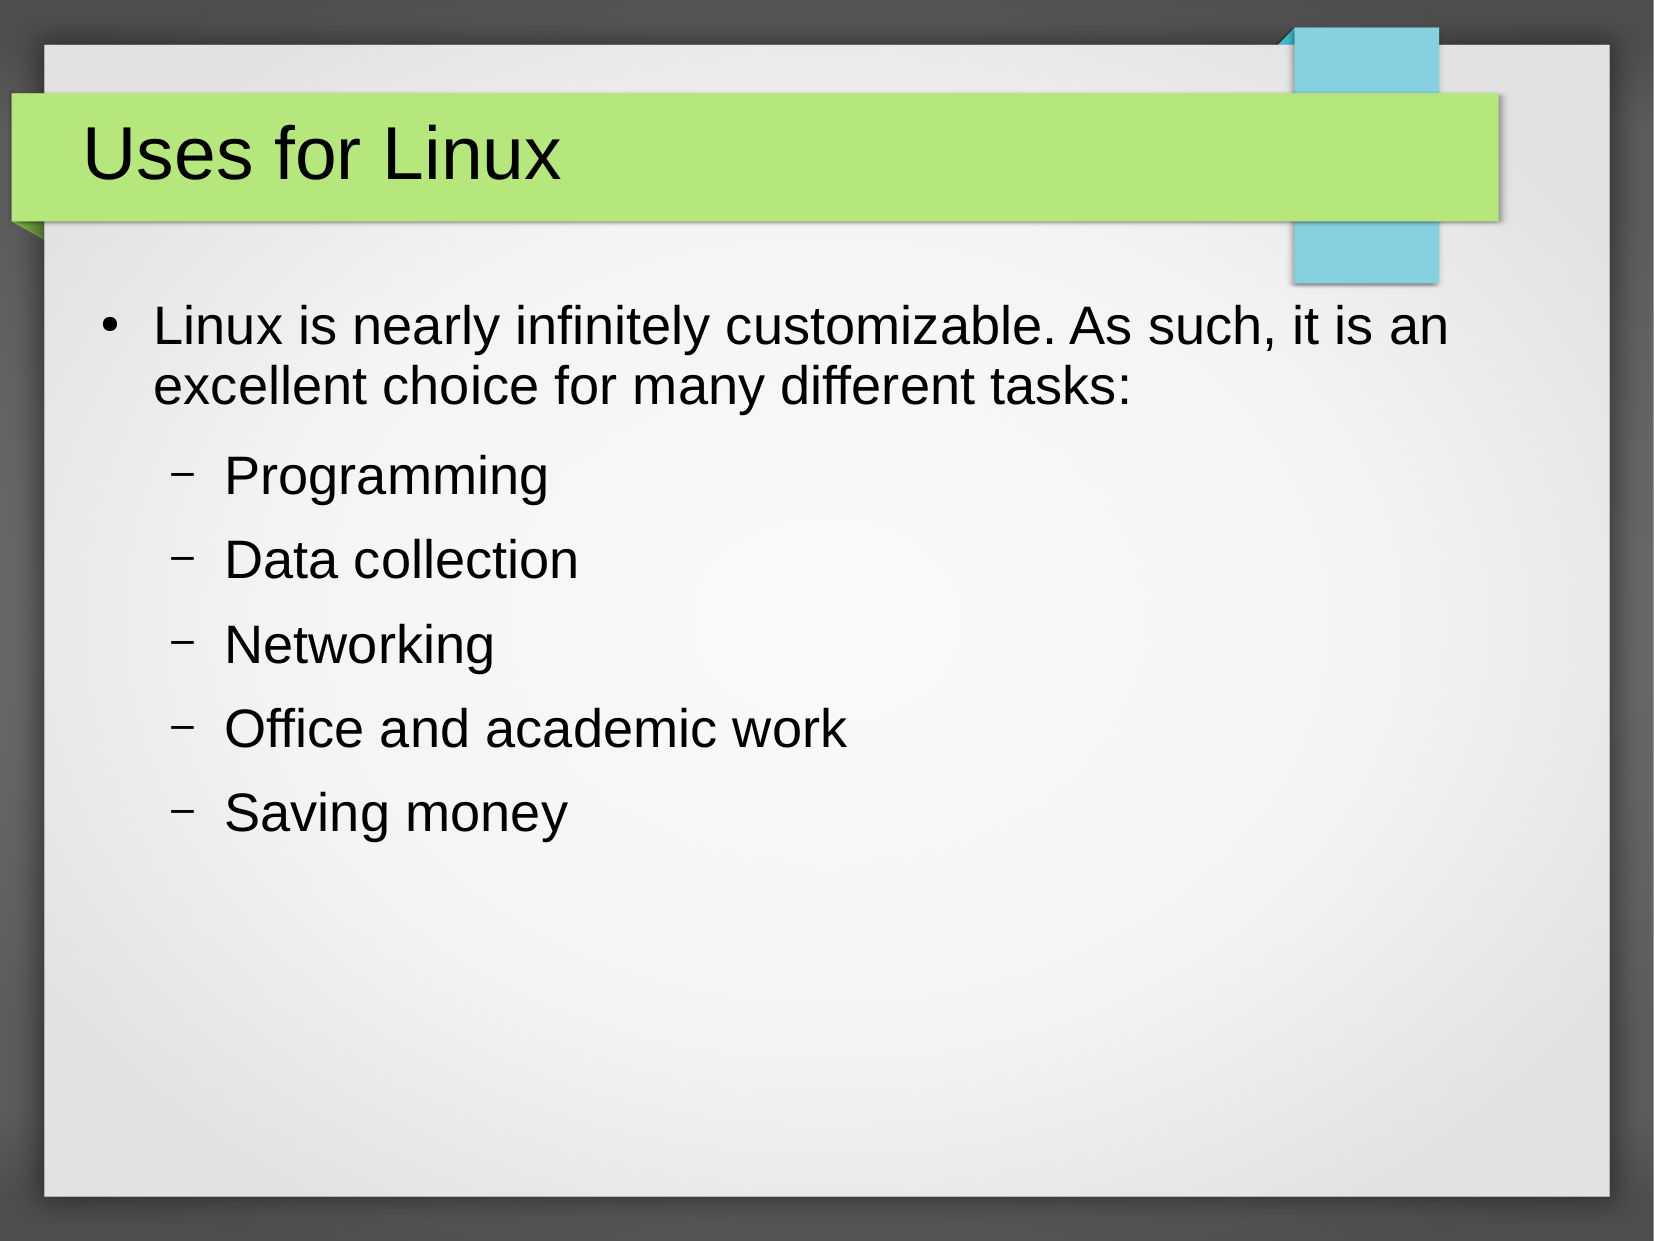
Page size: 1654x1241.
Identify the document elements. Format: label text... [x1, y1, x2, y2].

list Linux is nearly infinitely customizable. As such, it is an excellent choice for many different tasks: Programming Data collection Networking Office and academic work Saving money [82, 295, 1571, 1015]
picture [0, 0, 1654, 1241]
title Uses for Linux [82, 94, 1264, 213]
